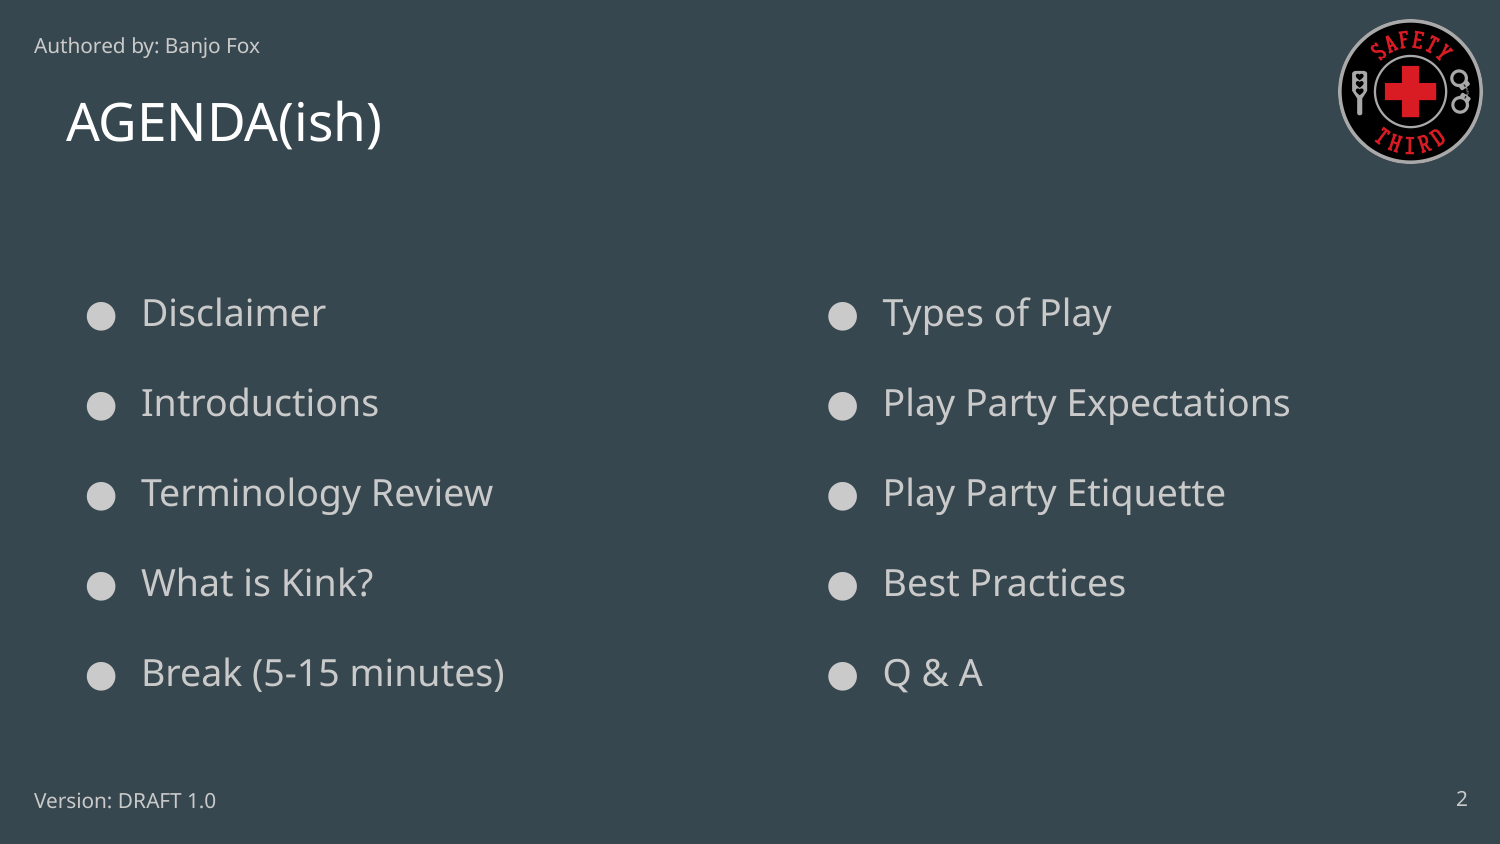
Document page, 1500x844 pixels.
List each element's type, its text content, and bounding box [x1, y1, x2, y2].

list Disclaimer Introductions Terminology Review What is Kink? Break (5-15 minutes) [51, 189, 708, 750]
list Types of Play Play Party Expectations Play Party Etiquette Best Practices Q & A [792, 189, 1449, 750]
picture [1338, 19, 1483, 164]
title AGENDA(ish) [51, 72, 1319, 167]
slide_number <number> [1392, 767, 1483, 833]
